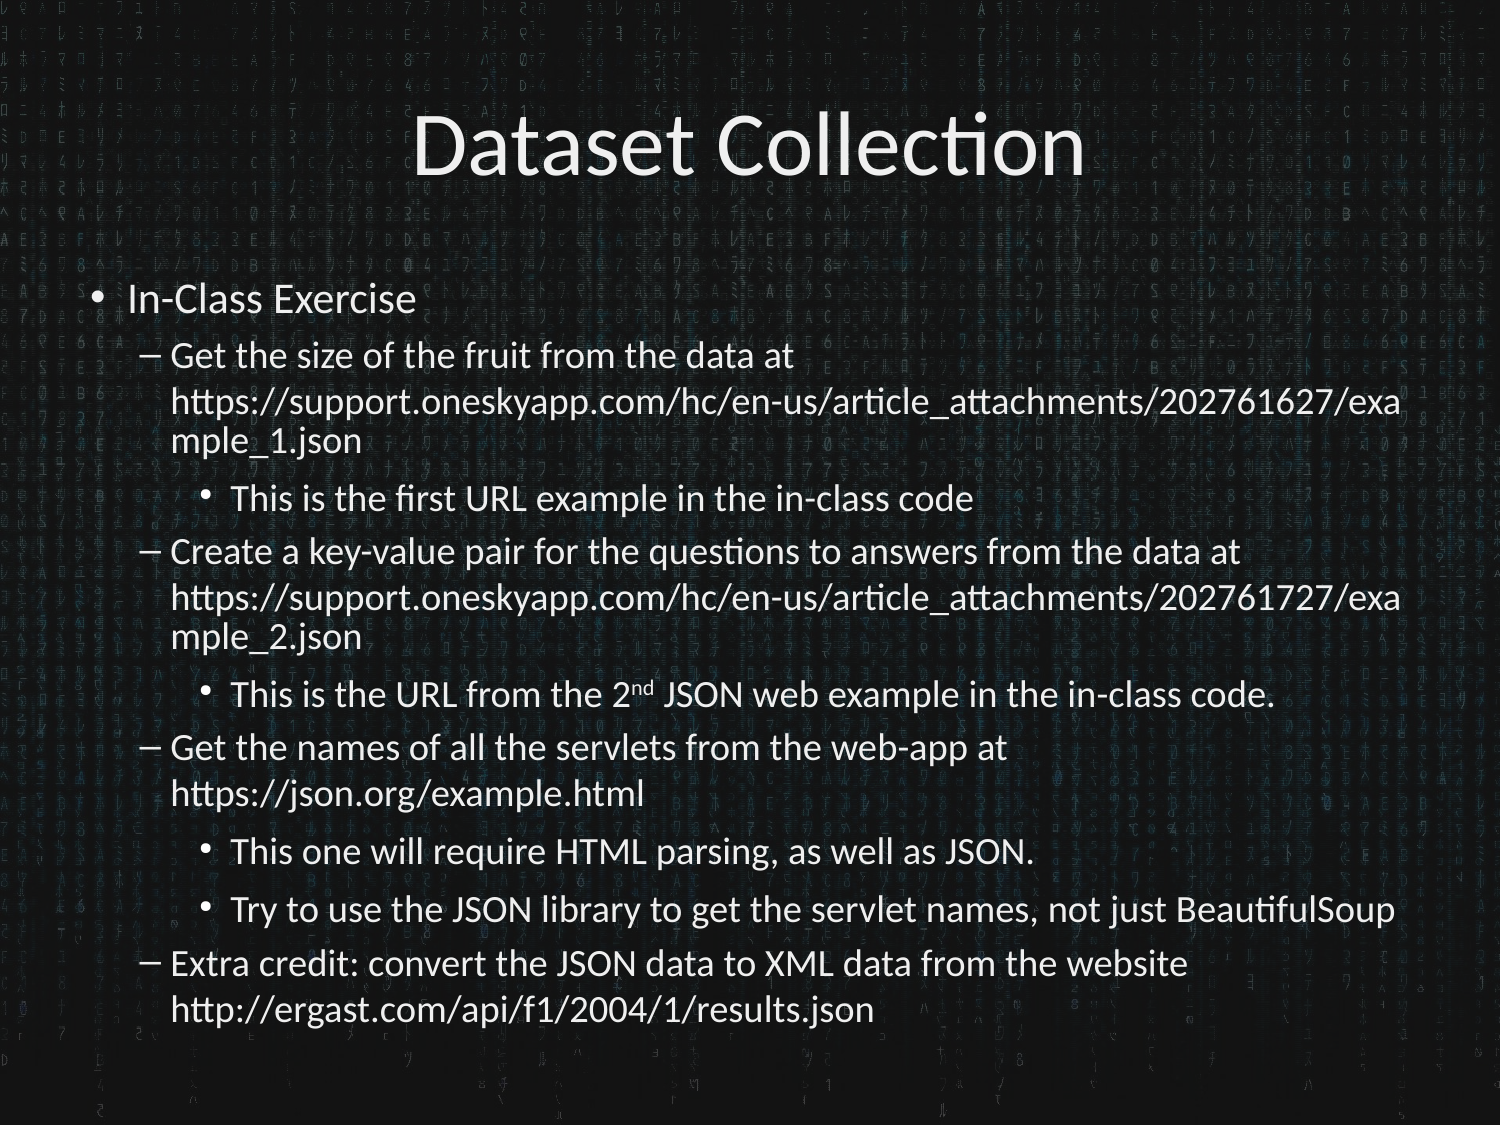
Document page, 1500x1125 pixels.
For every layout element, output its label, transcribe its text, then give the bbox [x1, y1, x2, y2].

title Dataset Collection [75, 45, 1425, 233]
text_box [0, 0, 1500, 1125]
list In-Class Exercise Get the size of the fruit from the data at https://support.oneskyapp.com/hc/en-us/article_attachments/202761627/example_1.json This is the first URL example in the in-class code Create a key-value pair for the questions to answers from the data at https://support.oneskyapp.com/hc/en-us/article_attachments/202761727/example_2.json This is the URL from the 2nd JSON web example in the in-class code. Get the names of all the servlets from the web-app at https://json.org/example.html This one will require HTML parsing, as well as JSON. Try to use the JSON library to get the servlet names, not just BeautifulSoup Extra credit: convert the JSON data to XML data from the website http://ergast.com/api/f1/2004/1/results.json [75, 262, 1425, 1005]
